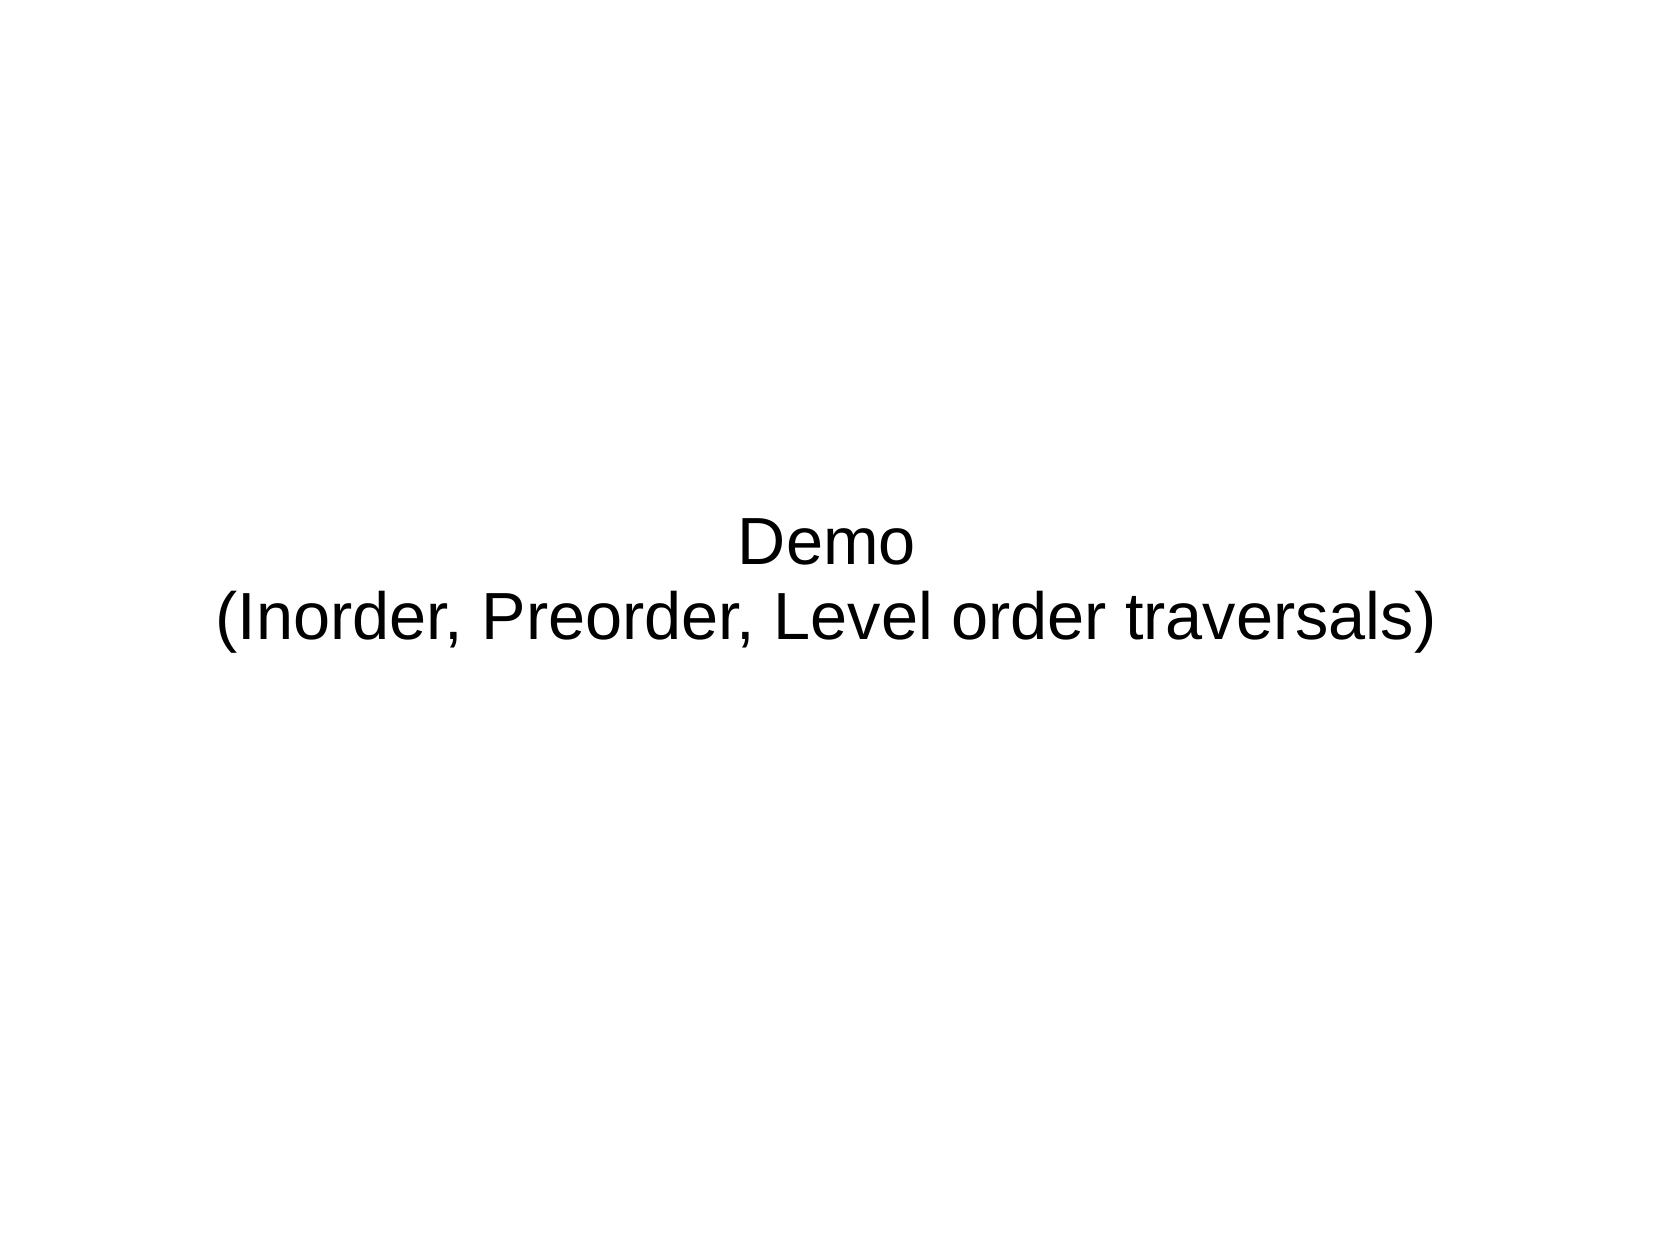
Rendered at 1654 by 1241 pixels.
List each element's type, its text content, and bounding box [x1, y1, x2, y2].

subtitle Demo (Inorder, Preorder, Level order traversals) [82, 49, 1571, 1109]
